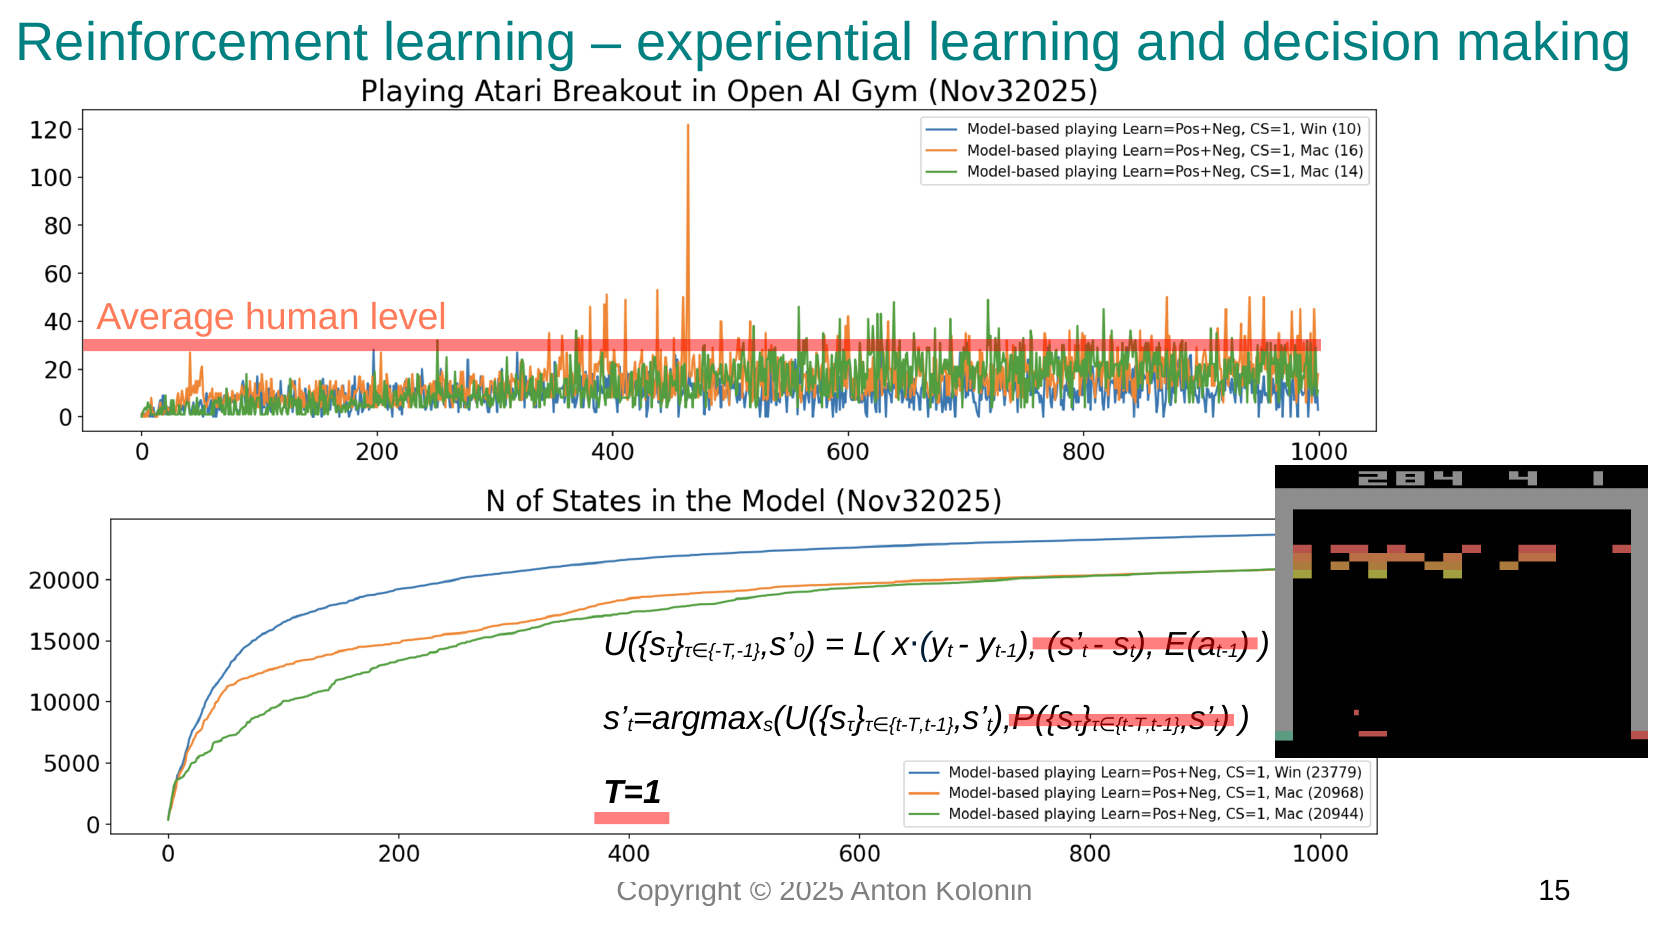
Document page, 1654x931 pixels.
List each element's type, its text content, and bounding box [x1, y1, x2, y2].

text_box Average human level [81, 288, 463, 346]
text_box Reinforcement learning – experiential learning and decision making [0, 2, 1651, 82]
picture [18, 82, 1648, 882]
text_box U({sτ}τ∈{-Τ,-1}​,s’0) = L( x⋅(yt - yt-1), (s’t - st), E(at-1) ) s’t=argmaxs(U({sτ}τ∈{t-Τ,t-1}​,s’t),P({sτ}τ∈{t-Τ,t-1}​,s’t) ) T=1 [542, 618, 1405, 819]
